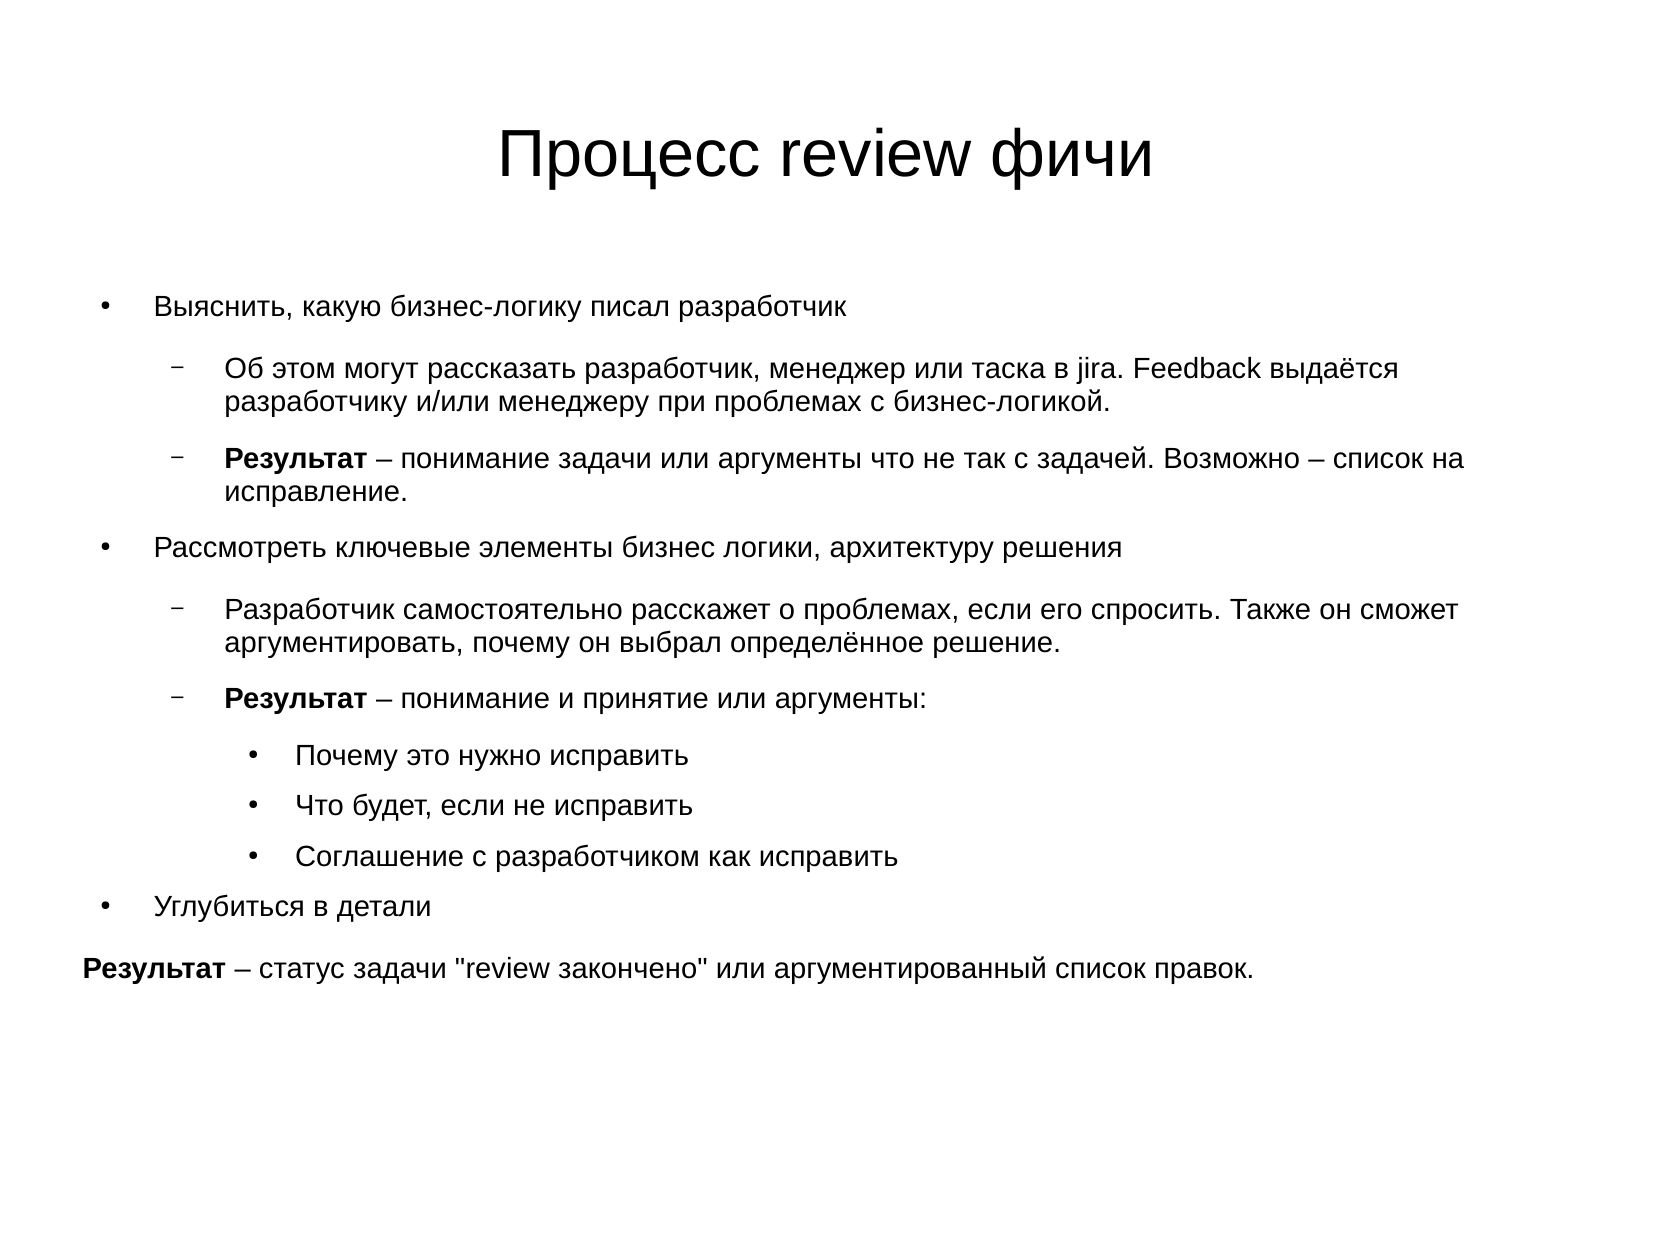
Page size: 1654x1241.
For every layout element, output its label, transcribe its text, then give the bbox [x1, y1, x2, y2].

list Выяснить, какую бизнес-логику писал разработчик Об этом могут рассказать разработчик, менеджер или таска в jira. Feedback выдаётся разработчику и/или менеджеру при проблемах с бизнес-логикой. Результат – понимание задачи или аргументы что не так с задачей. Возможно – список на исправление. Рассмотреть ключевые элементы бизнес логики, архитектуру решения Разработчик самостоятельно расскажет о проблемах, если его спросить. Также он сможет аргументировать, почему он выбрал определённое решение. Результат – понимание и принятие или аргументы: Почему это нужно исправить Что будет, если не исправить Соглашение с разработчиком как исправить Углубиться в детали Результат – статус задачи "review закончено" или аргументированный список правок. [82, 290, 1571, 1010]
title Процесс review фичи [82, 49, 1571, 257]
